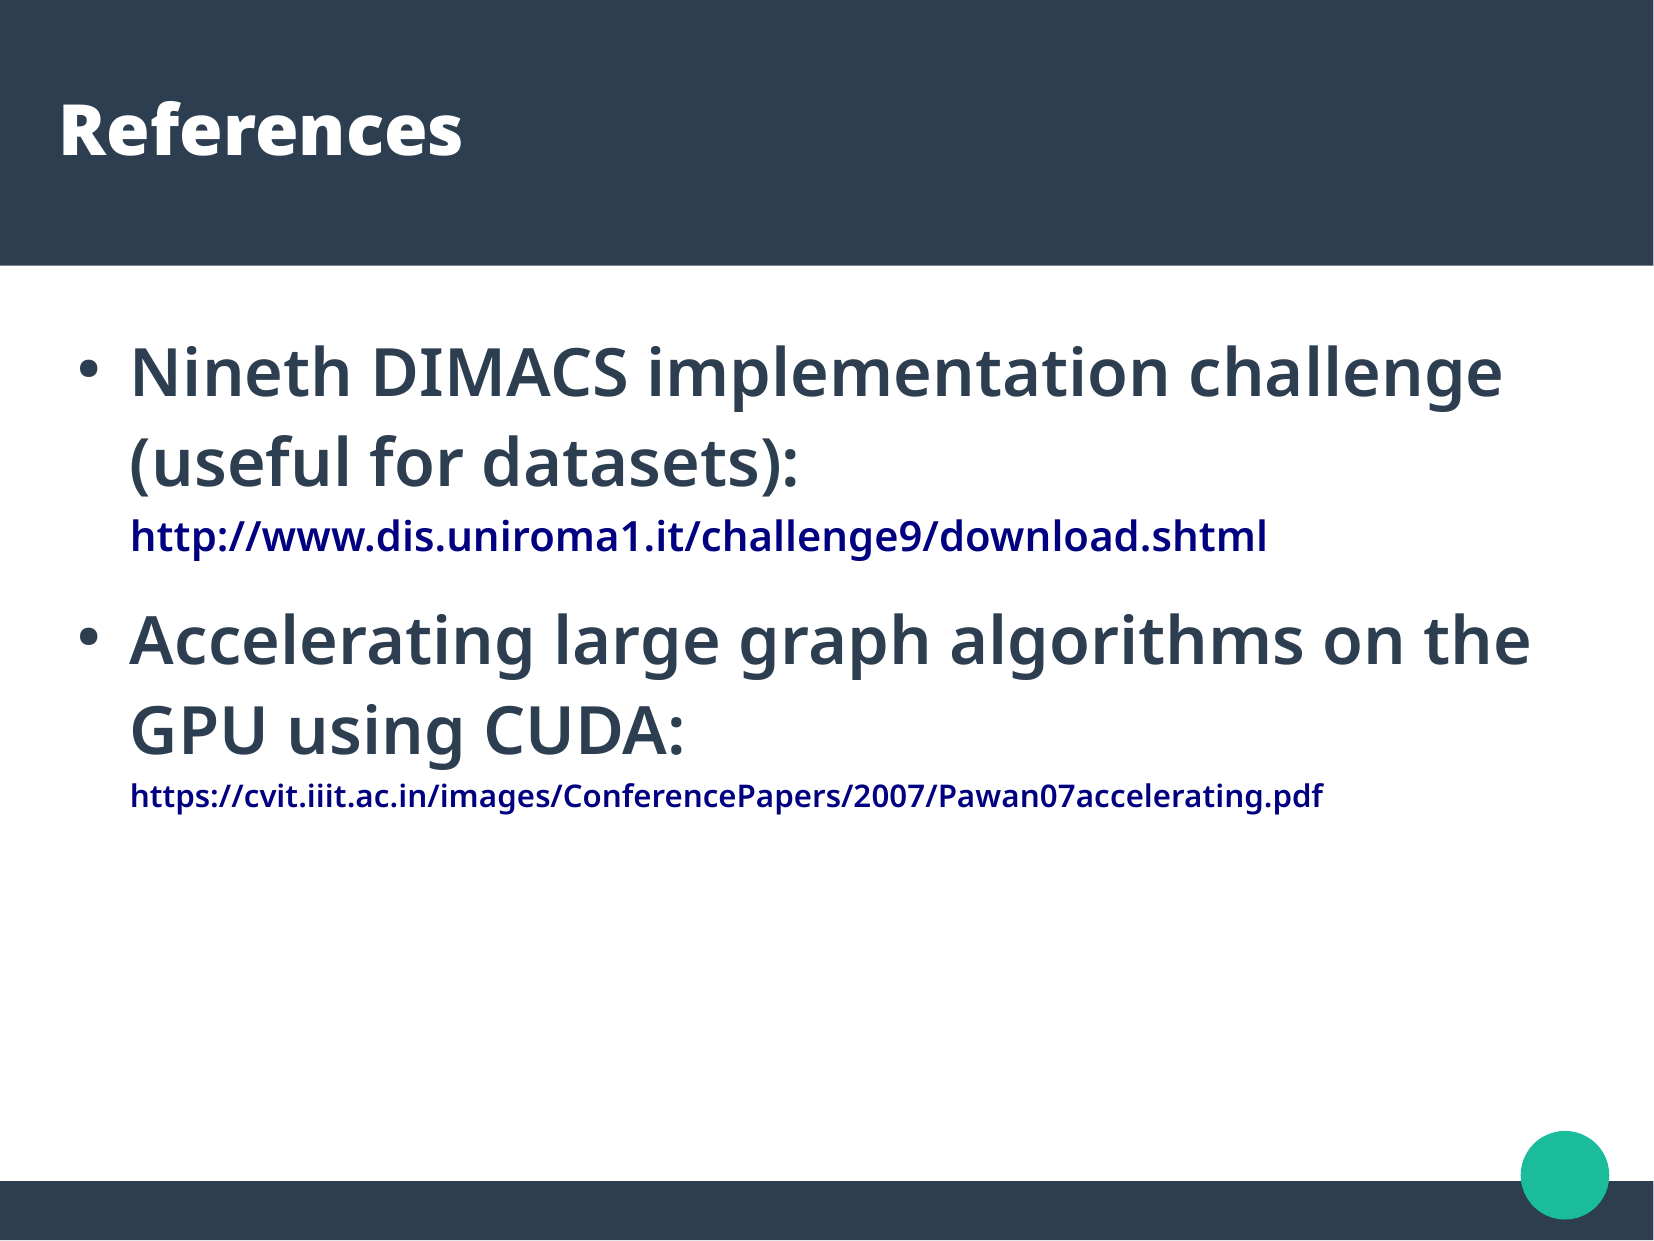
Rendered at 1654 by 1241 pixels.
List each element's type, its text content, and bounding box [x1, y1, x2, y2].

title References [59, 49, 1595, 207]
list Nineth DIMACS implementation challenge (useful for datasets): http://www.dis.uniroma1.it/challenge9/download.shtml Accelerating large graph algorithms on the GPU using CUDA: https://cvit.iiit.ac.in/images/ConferencePapers/2007/Pawan07accelerating.pdf [59, 324, 1595, 1152]
